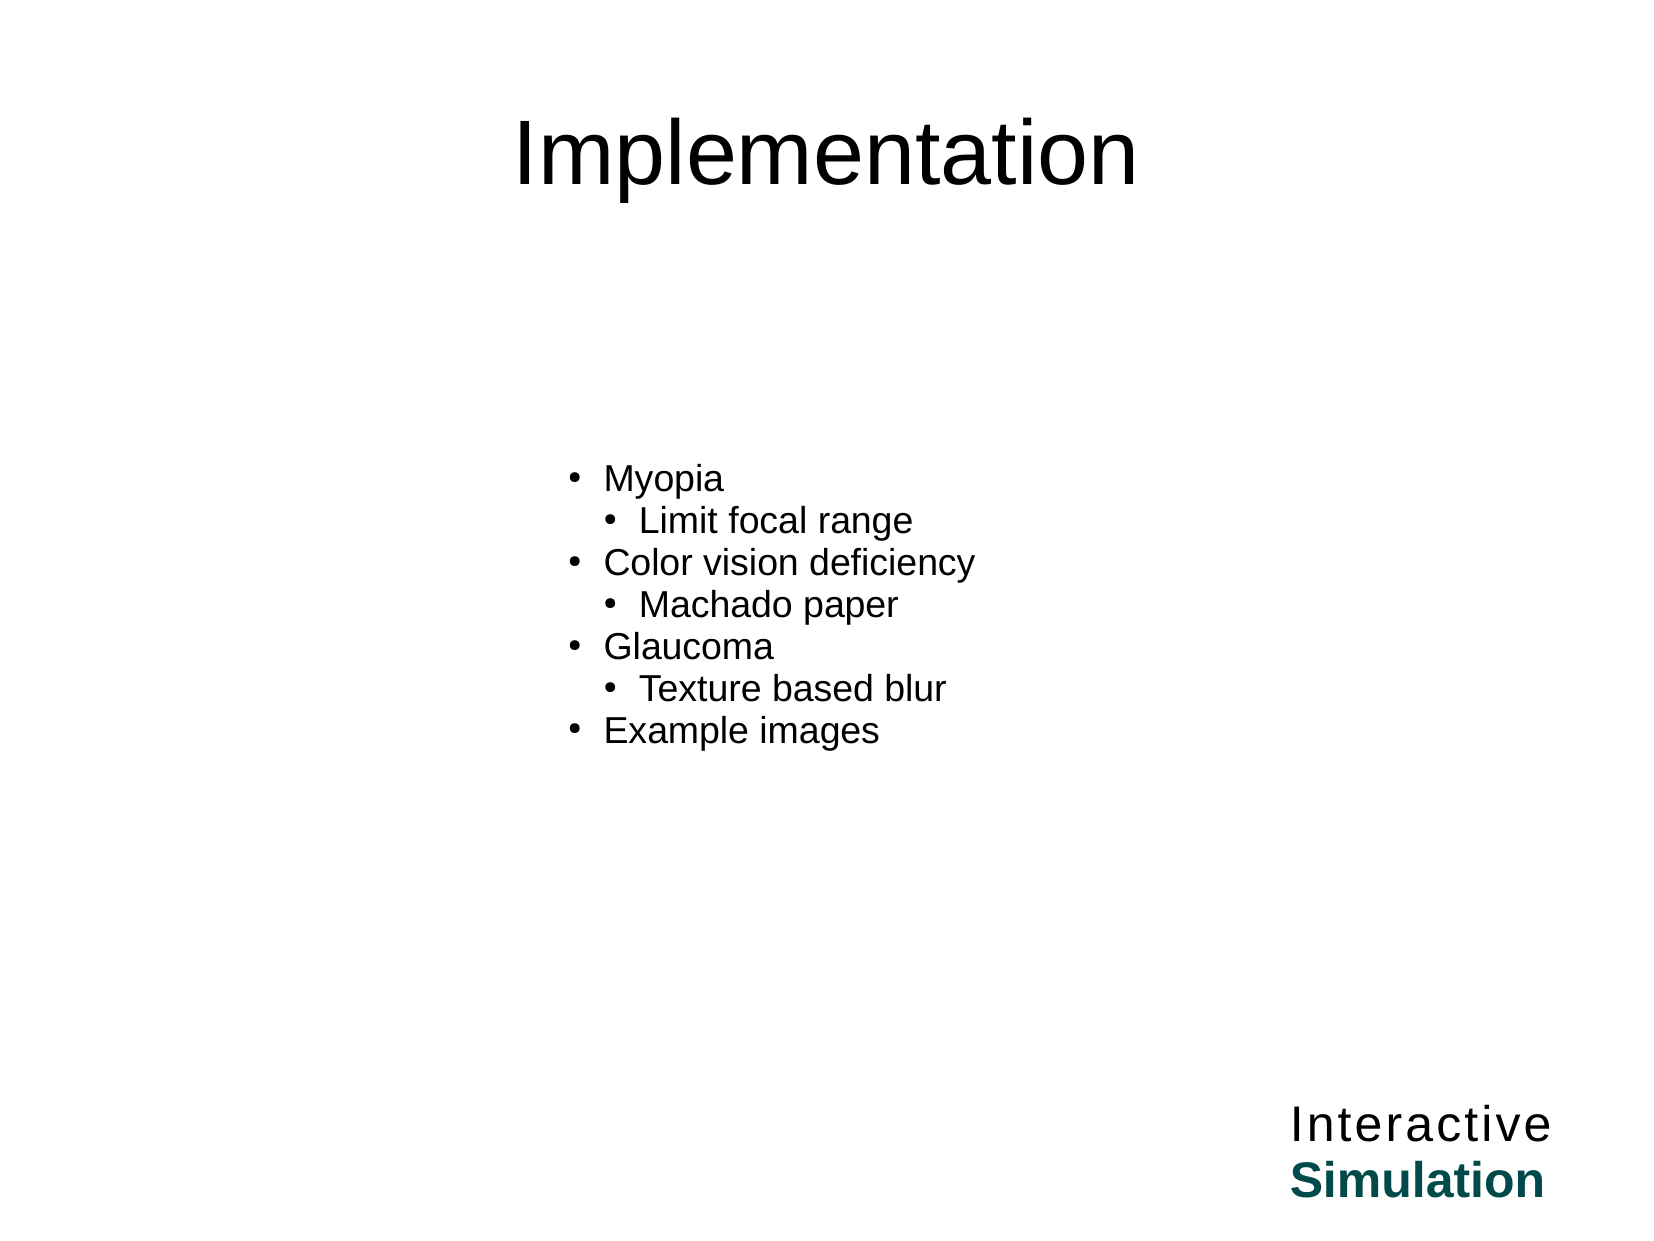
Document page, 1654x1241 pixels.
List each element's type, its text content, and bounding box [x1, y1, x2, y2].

text_box Myopia Limit focal range Color vision deficiency Machado paper Glaucoma Texture based blur Example images [553, 450, 991, 760]
title Implementation [82, 49, 1571, 257]
